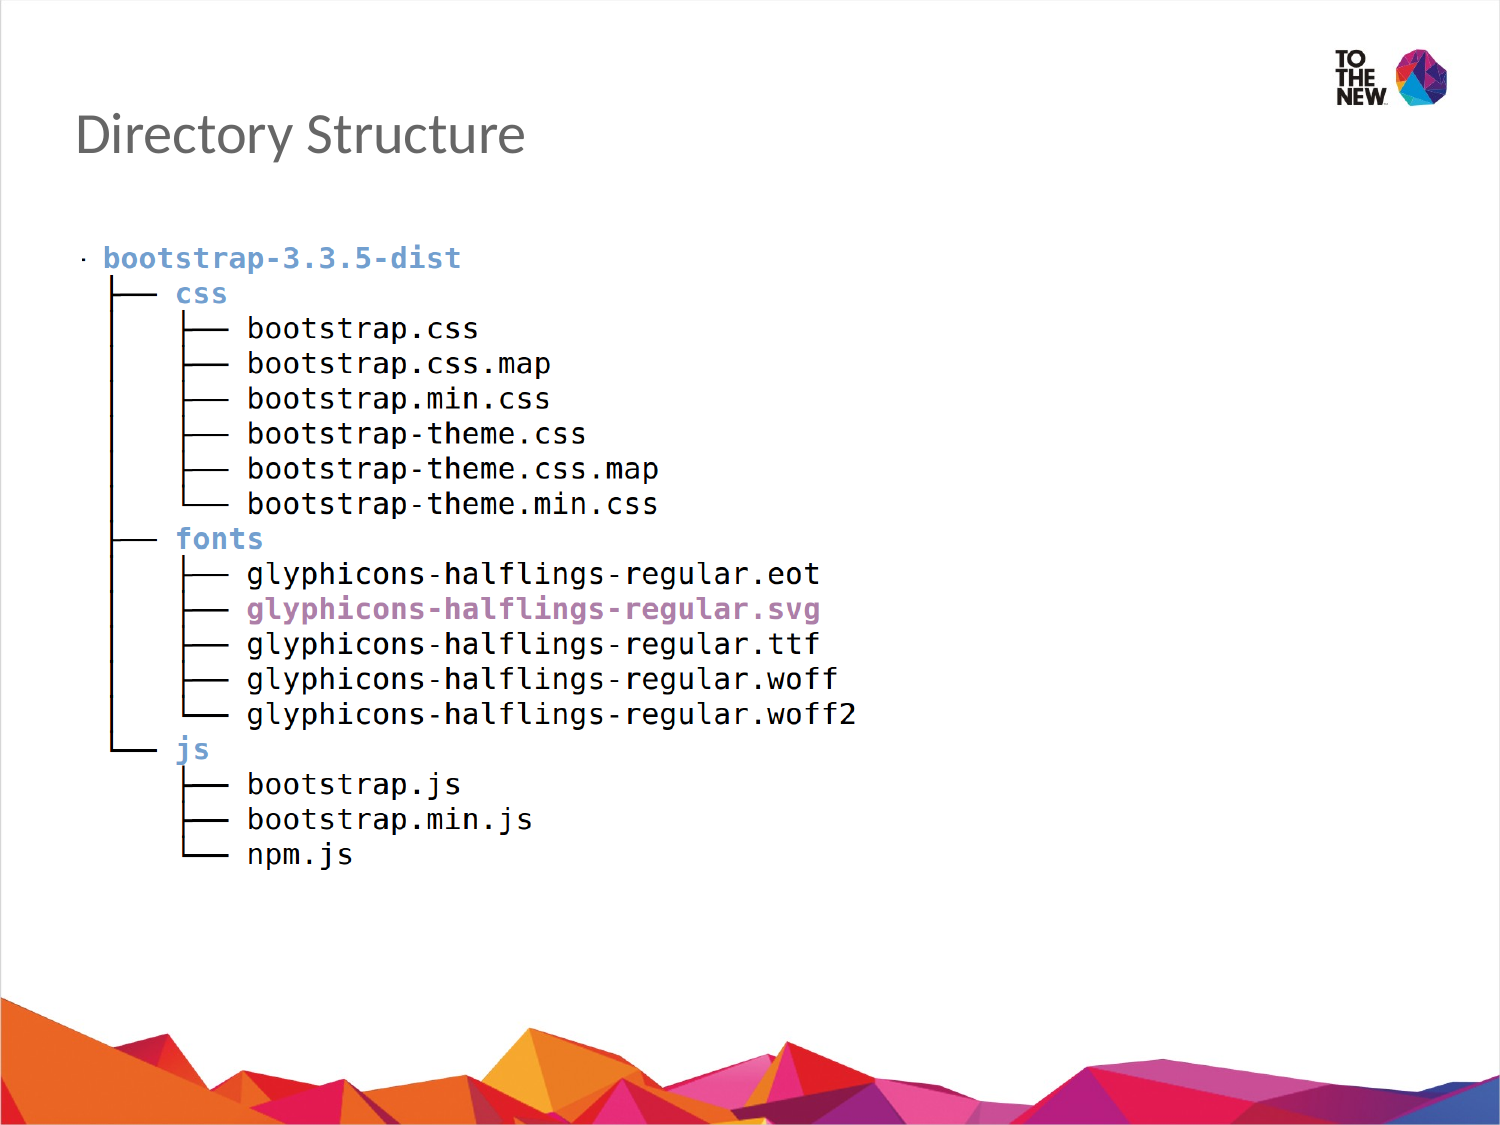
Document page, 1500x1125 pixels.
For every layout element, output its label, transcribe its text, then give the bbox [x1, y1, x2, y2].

title Directory Structure [75, 44, 1425, 233]
picture [0, 0, 1500, 1125]
